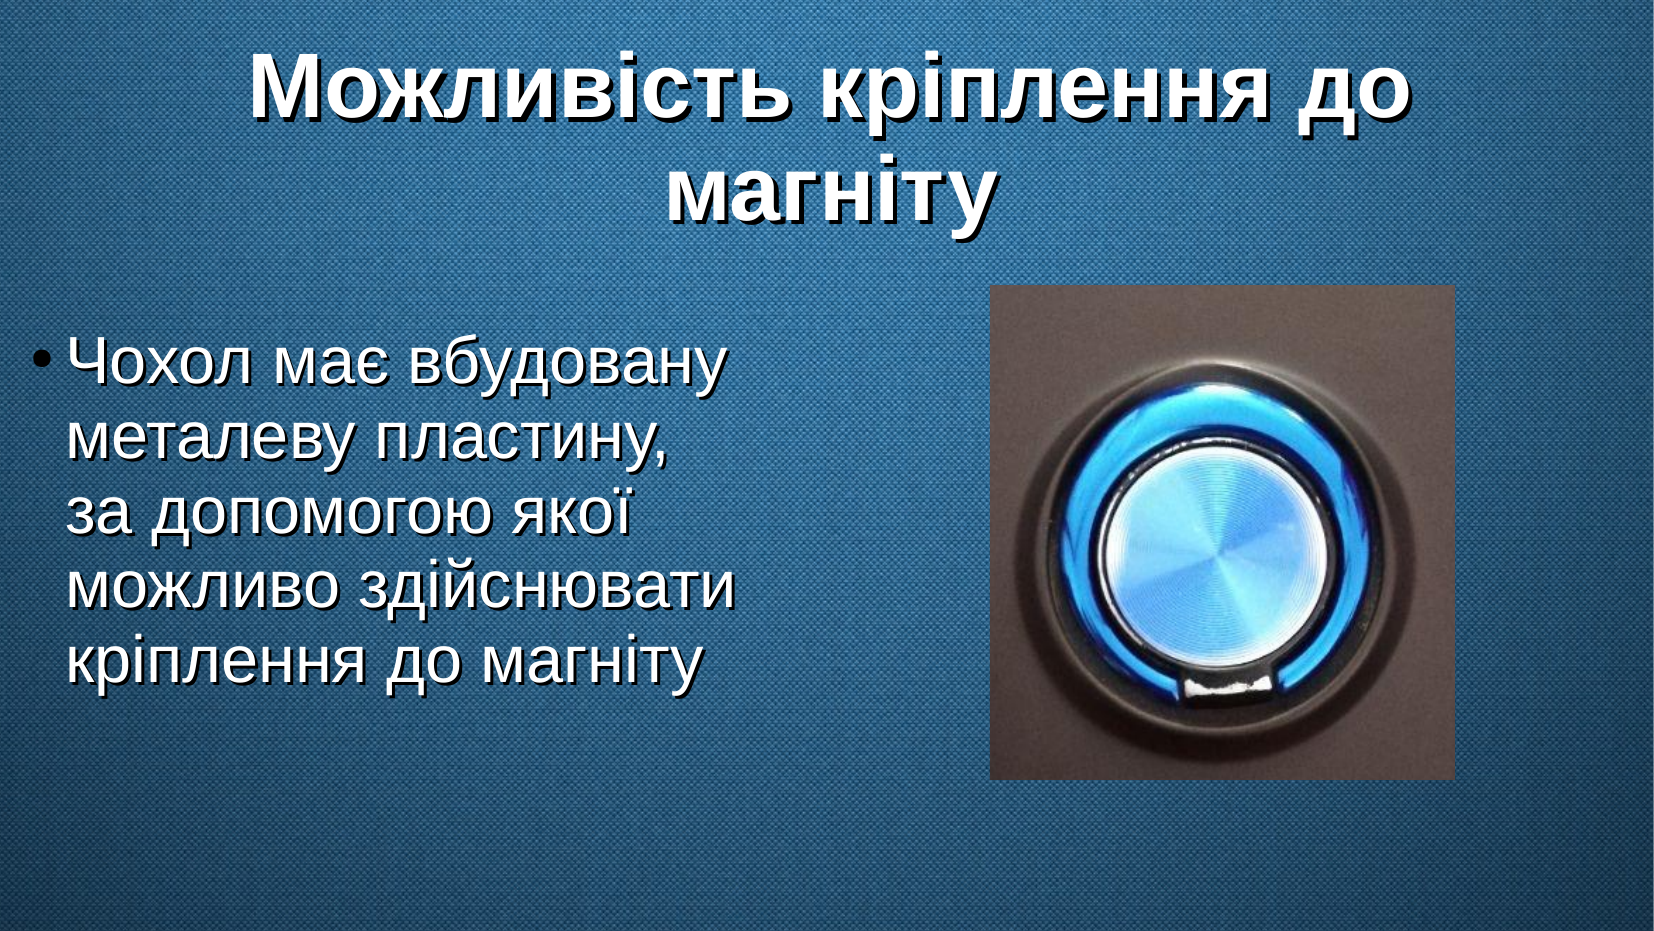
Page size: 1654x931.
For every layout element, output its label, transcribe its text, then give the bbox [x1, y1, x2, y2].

subtitle Чохол має вбудовану металеву пластину, за допомогою якої можливо здійснювати кріплення до магніту [30, 224, 751, 796]
title Можливість кріплення до магніту [86, 34, 1576, 241]
picture [0, 0, 1654, 931]
